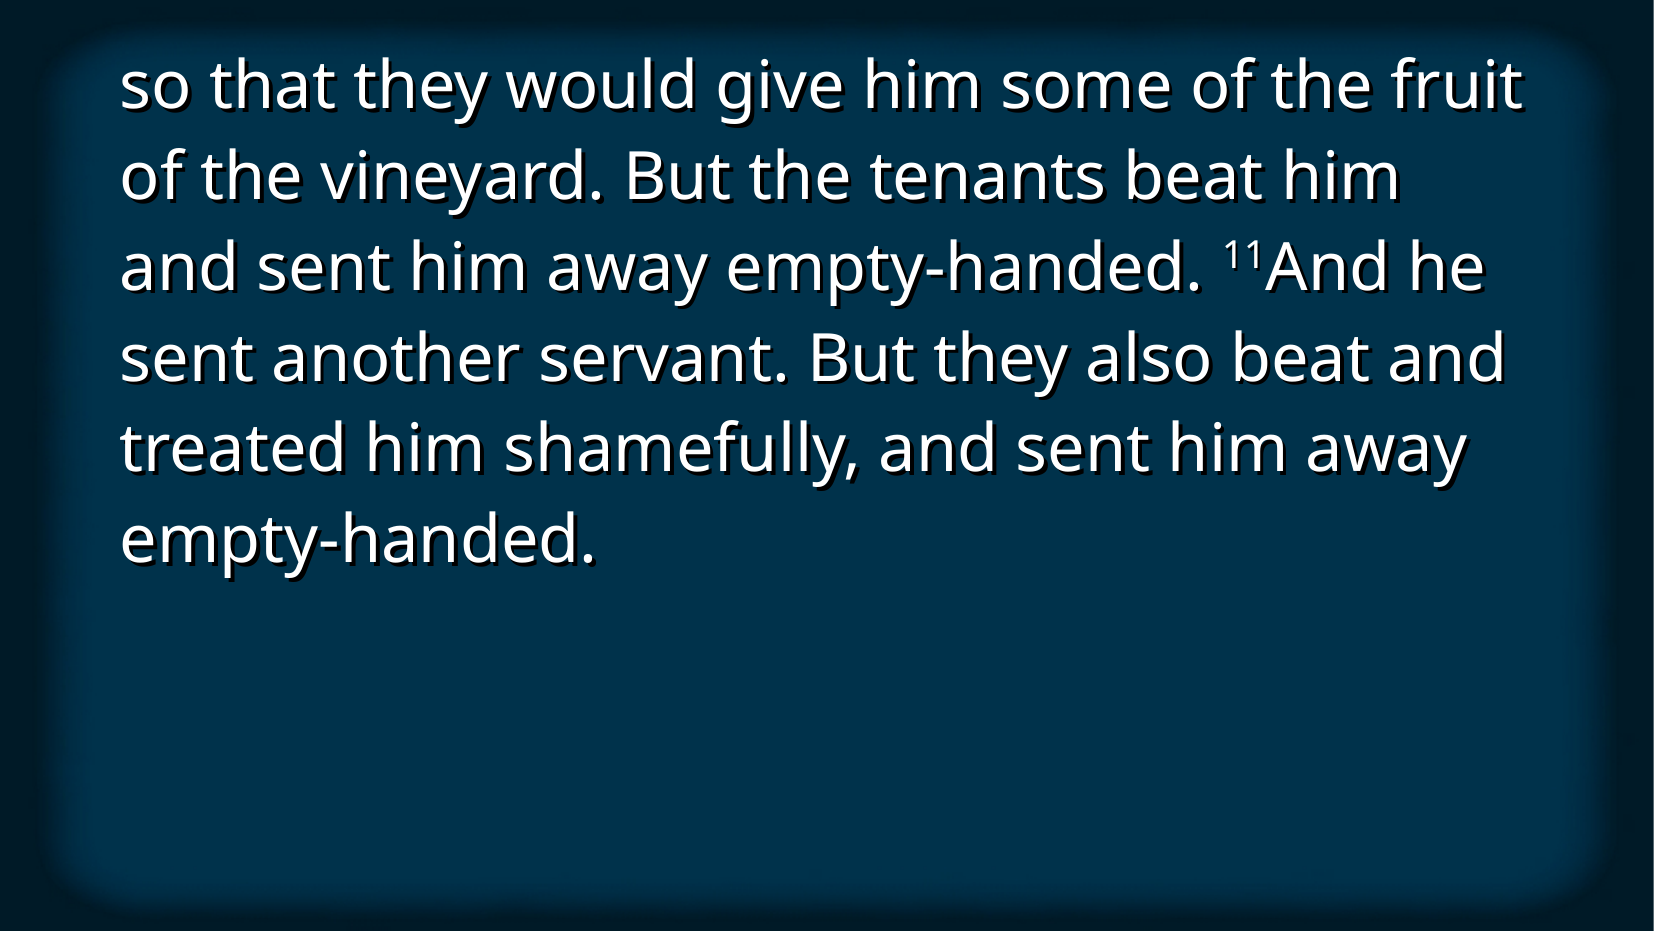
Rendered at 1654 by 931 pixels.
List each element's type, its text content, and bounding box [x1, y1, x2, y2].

text_box so that they would give him some of the fruit of the vineyard. But the tenants beat him and sent him away empty-handed. 11And he sent another servant. But they also beat and treated him shamefully, and sent him away empty-handed. [105, 30, 1546, 489]
picture [0, 0, 1654, 931]
